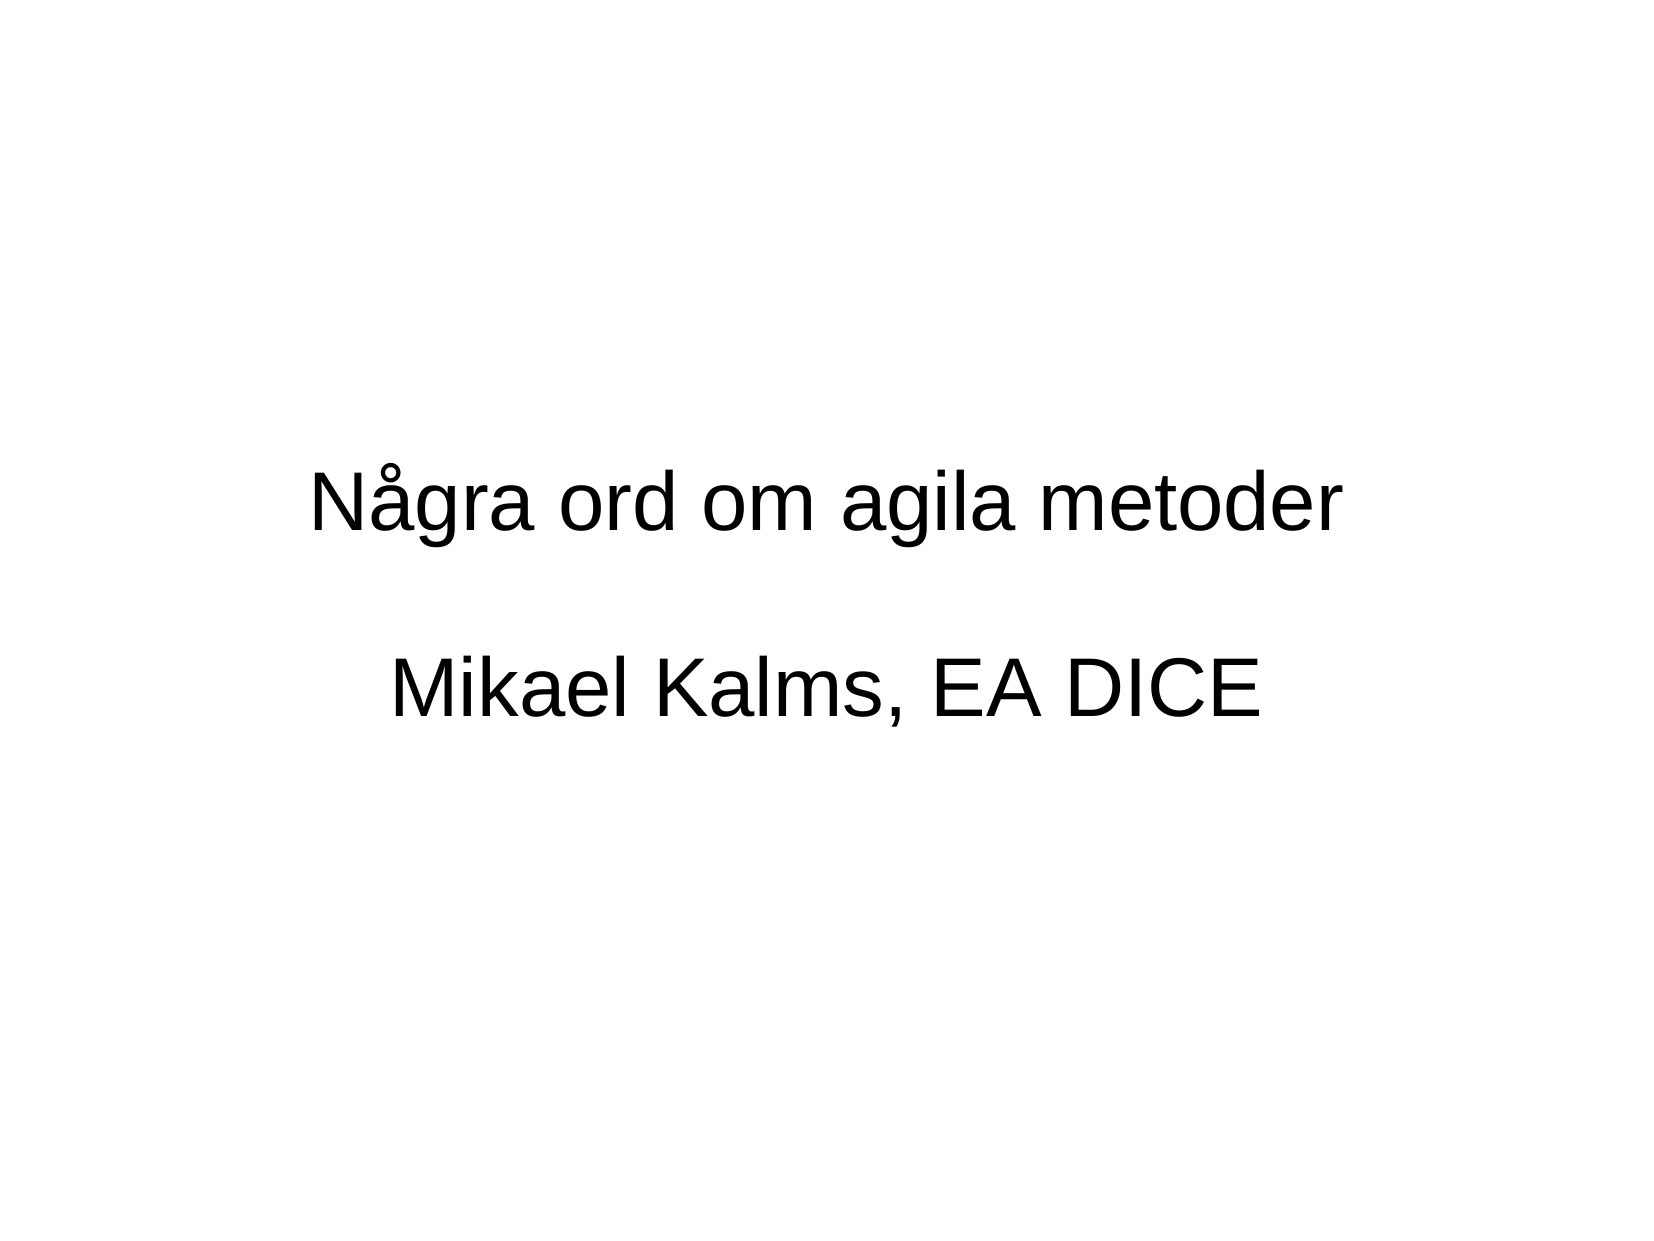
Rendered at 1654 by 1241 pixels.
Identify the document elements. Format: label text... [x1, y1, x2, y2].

text_box Några ord om agila metoder Mikael Kalms, EA DICE [82, 88, 1571, 1102]
